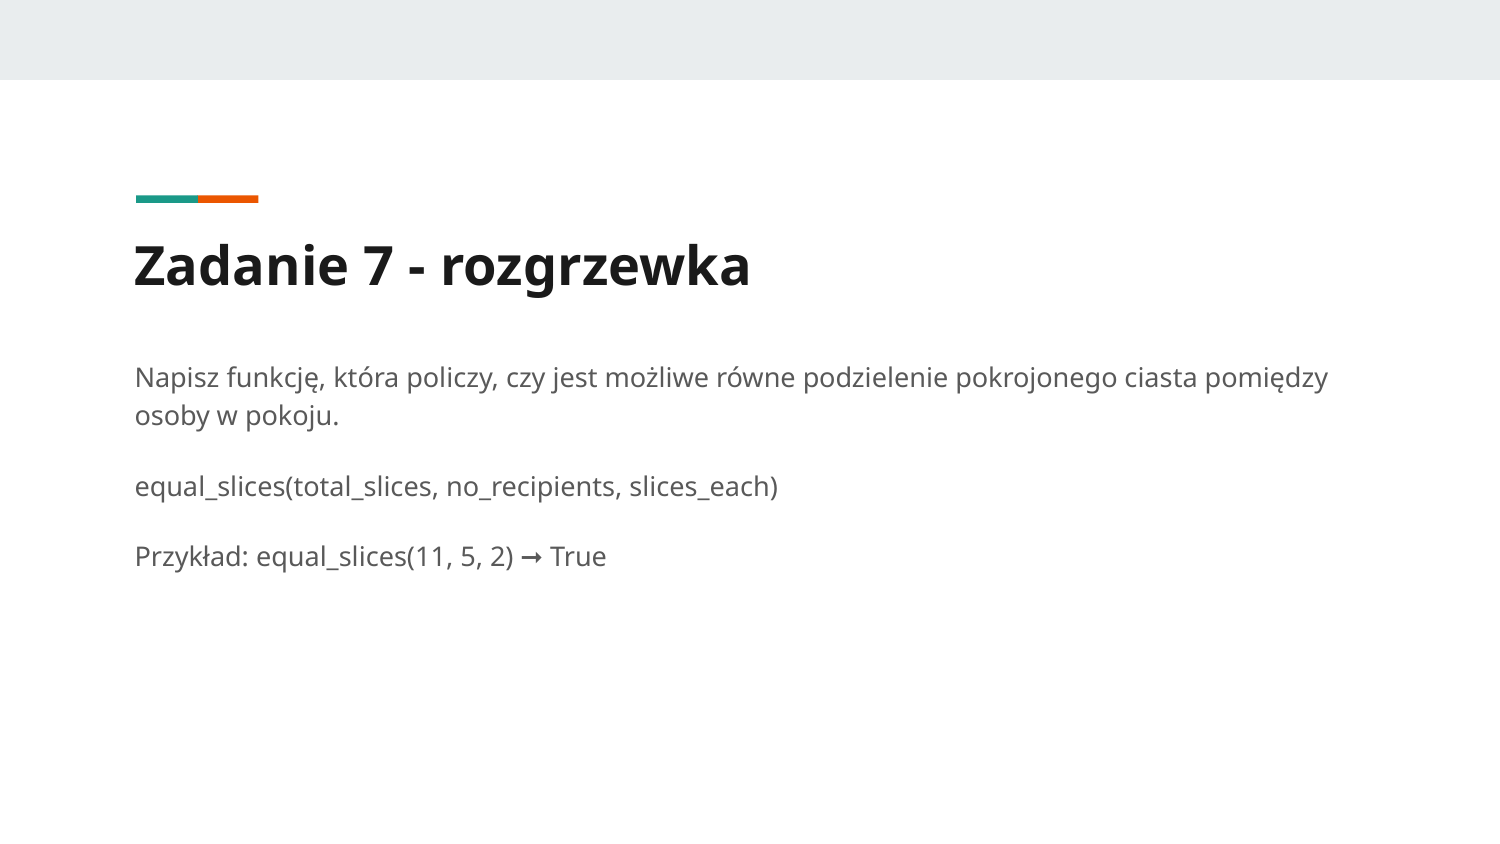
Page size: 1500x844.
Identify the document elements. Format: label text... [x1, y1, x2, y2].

title Zadanie 7 - rozgrzewka [119, 216, 1381, 305]
list Napisz funkcję, która policzy, czy jest możliwe równe podzielenie pokrojonego ciasta pomiędzy osoby w pokoju. equal_slices(total_slices, no_recipients, slices_each) Przykład: equal_slices(11, 5, 2) ➞ True [119, 341, 1381, 712]
